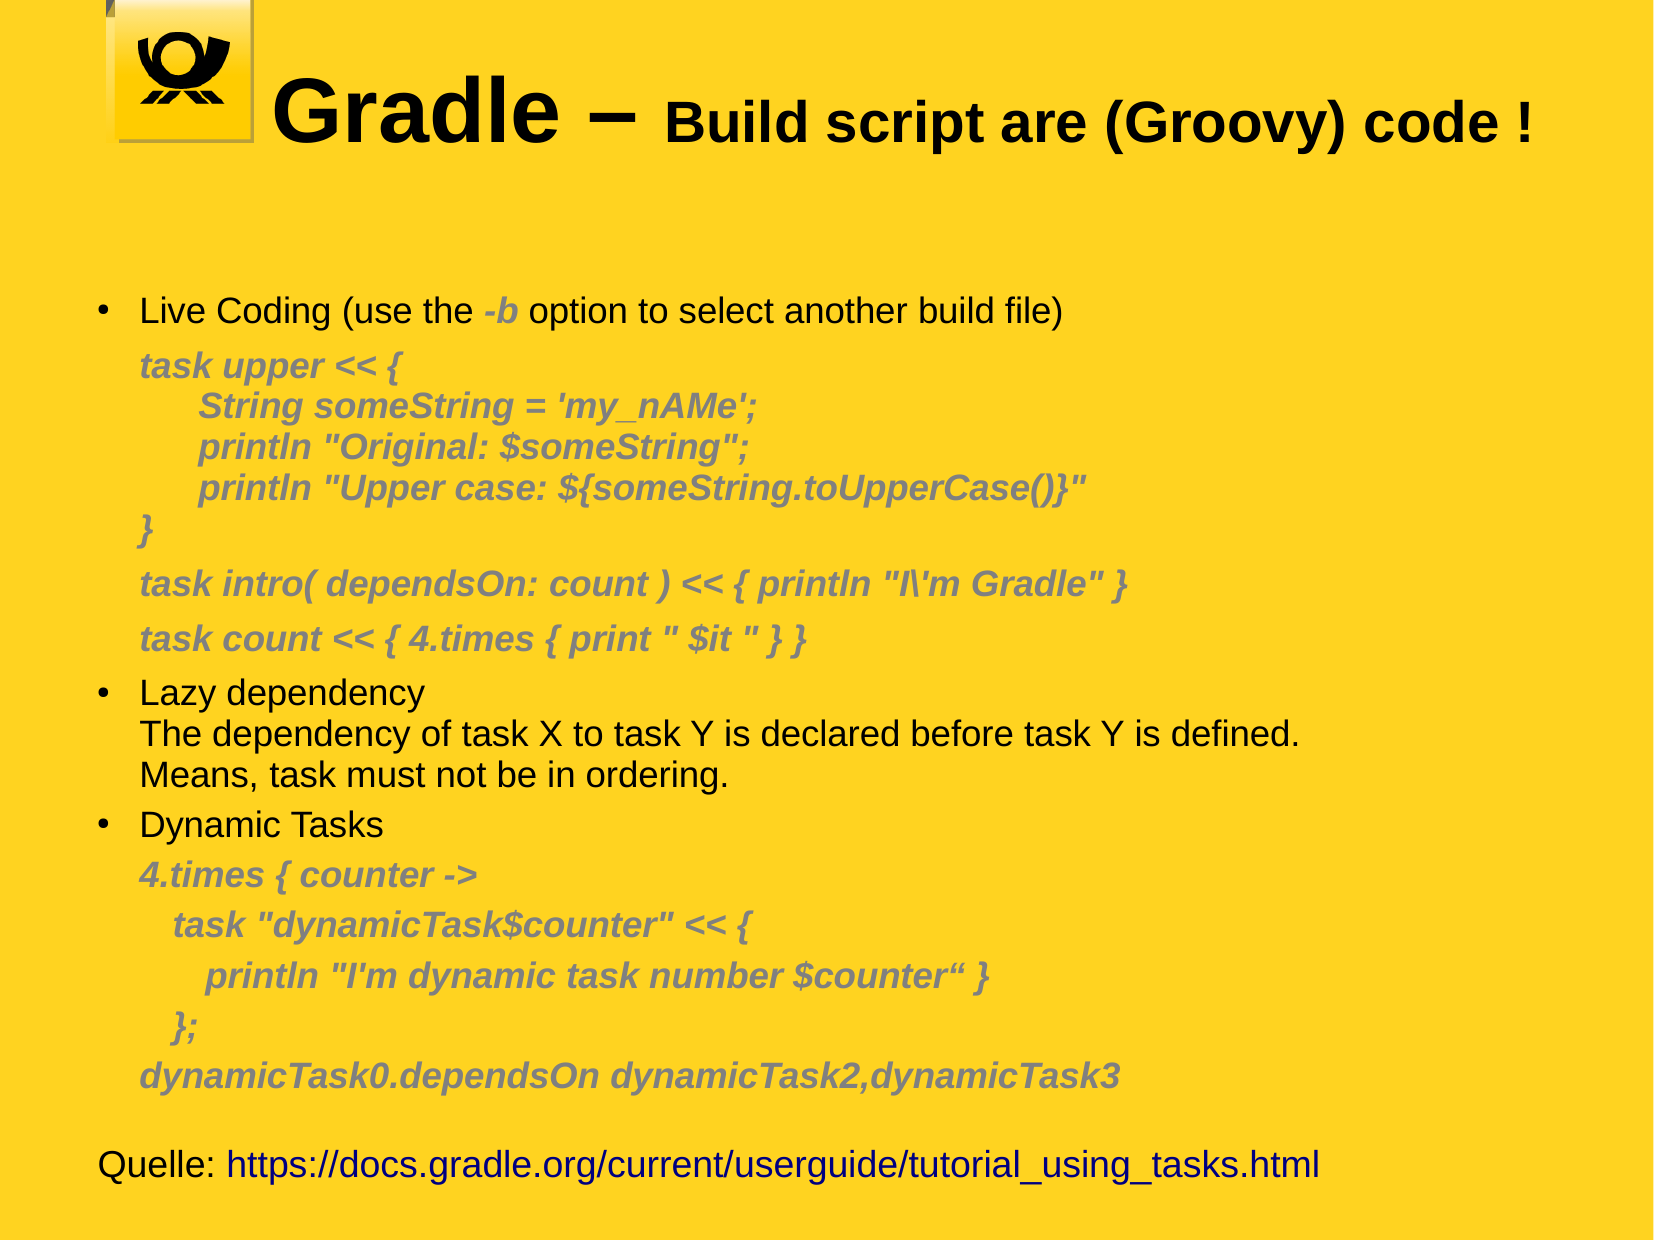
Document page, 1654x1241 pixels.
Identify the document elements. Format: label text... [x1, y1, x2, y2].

picture [106, 0, 254, 143]
text_box Quelle: https://docs.gradle.org/current/userguide/tutorial_using_tasks.html [82, 1136, 1347, 1193]
list Live Coding (use the -b option to select another build file) task upper << { String someString = 'my_nAMe'; println "Original: $someString"; println "Upper case: ${someString.toUpperCase()}" } task intro( dependsOn: count ) << { println "I\'m Gradle" } task count << { 4.times { print " $it " } } Lazy dependency The dependency of task X to task Y is declared before task Y is defined. Means, task must not be in ordering. Dynamic Tasks 4.times { counter -> task "dynamicTask$counter" << { println "I'm dynamic task number $counter“ } }; dynamicTask0.dependsOn dynamicTask2,dynamicTask3 [82, 290, 1388, 1099]
title Gradle – Build script are (Groovy) code ! [271, 35, 1571, 187]
